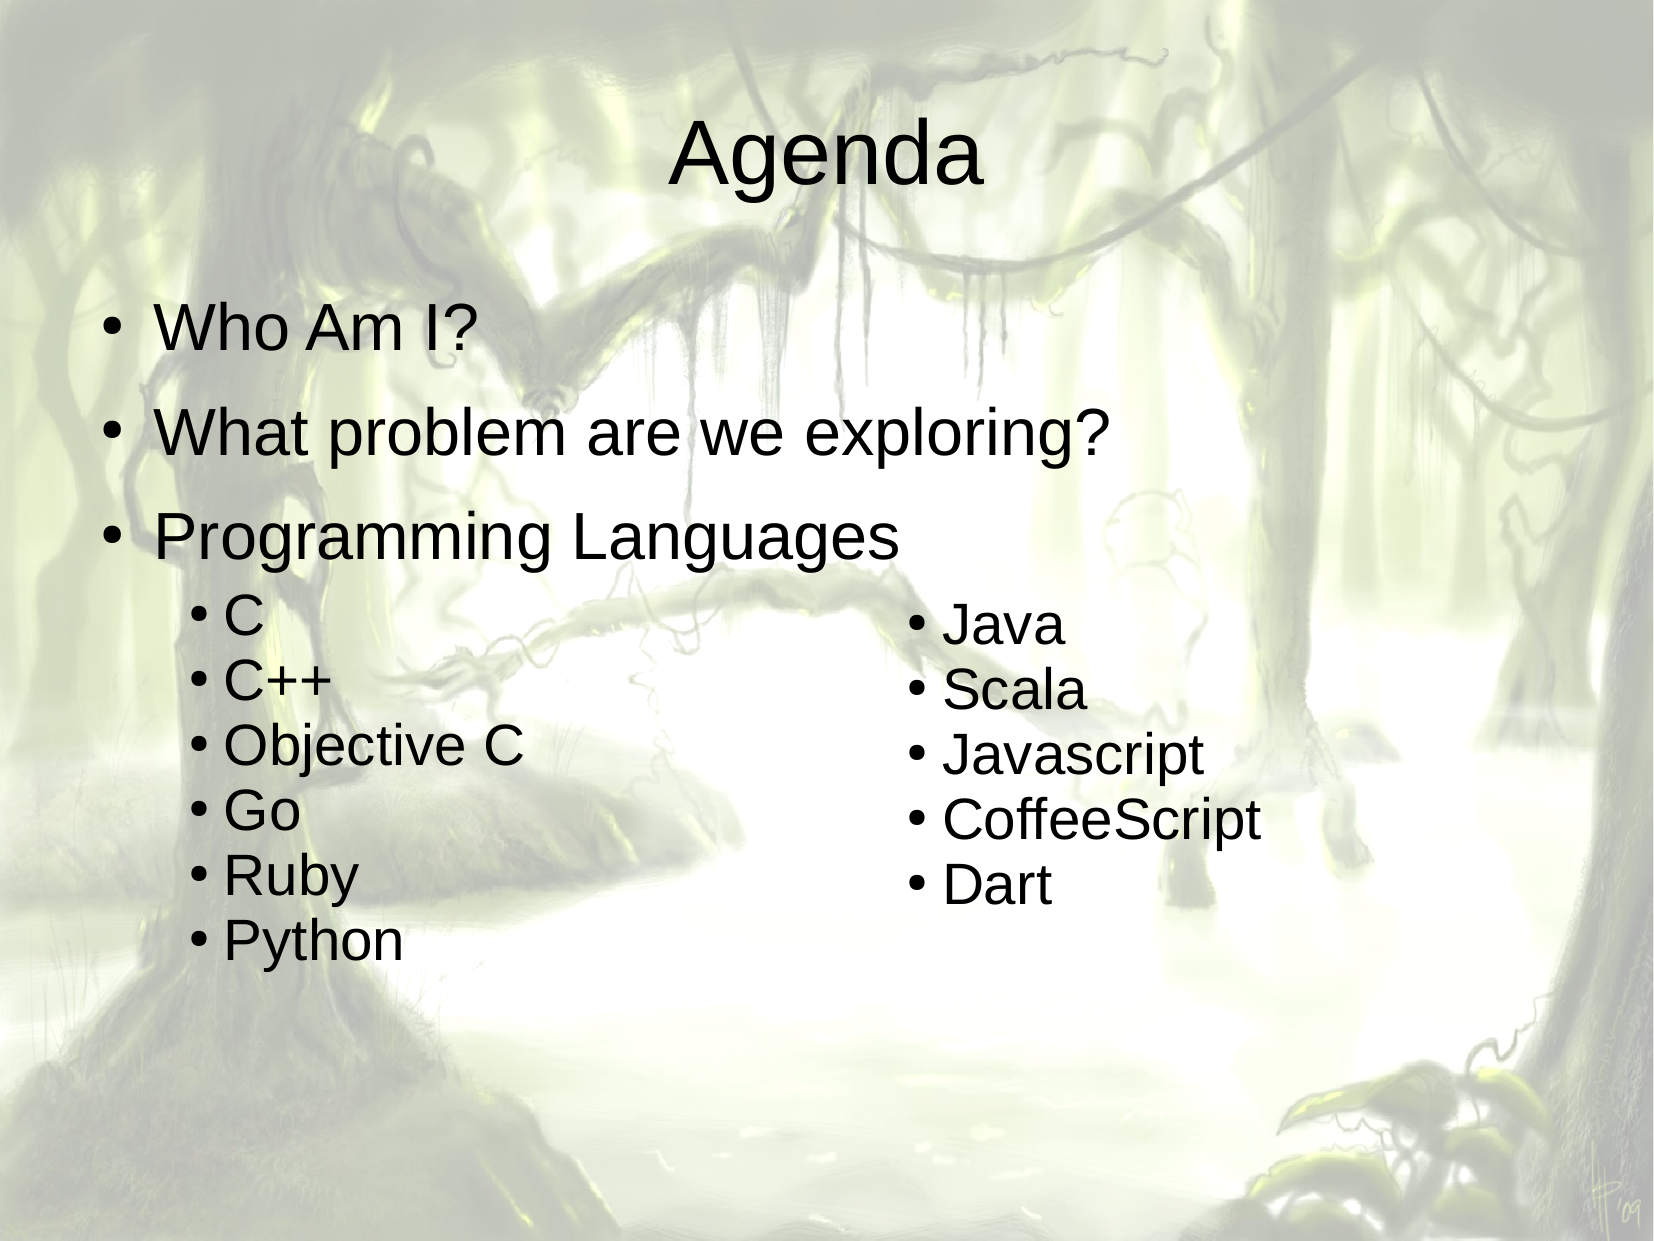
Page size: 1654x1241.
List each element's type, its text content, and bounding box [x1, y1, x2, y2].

text_box Java Scala Javascript CoffeeScript Dart [856, 584, 1277, 925]
list Who Am I? What problem are we exploring? Programming Languages [82, 290, 1538, 1010]
title Agenda [82, 49, 1571, 257]
text_box C C++ Objective C Go Ruby Python [138, 575, 541, 981]
